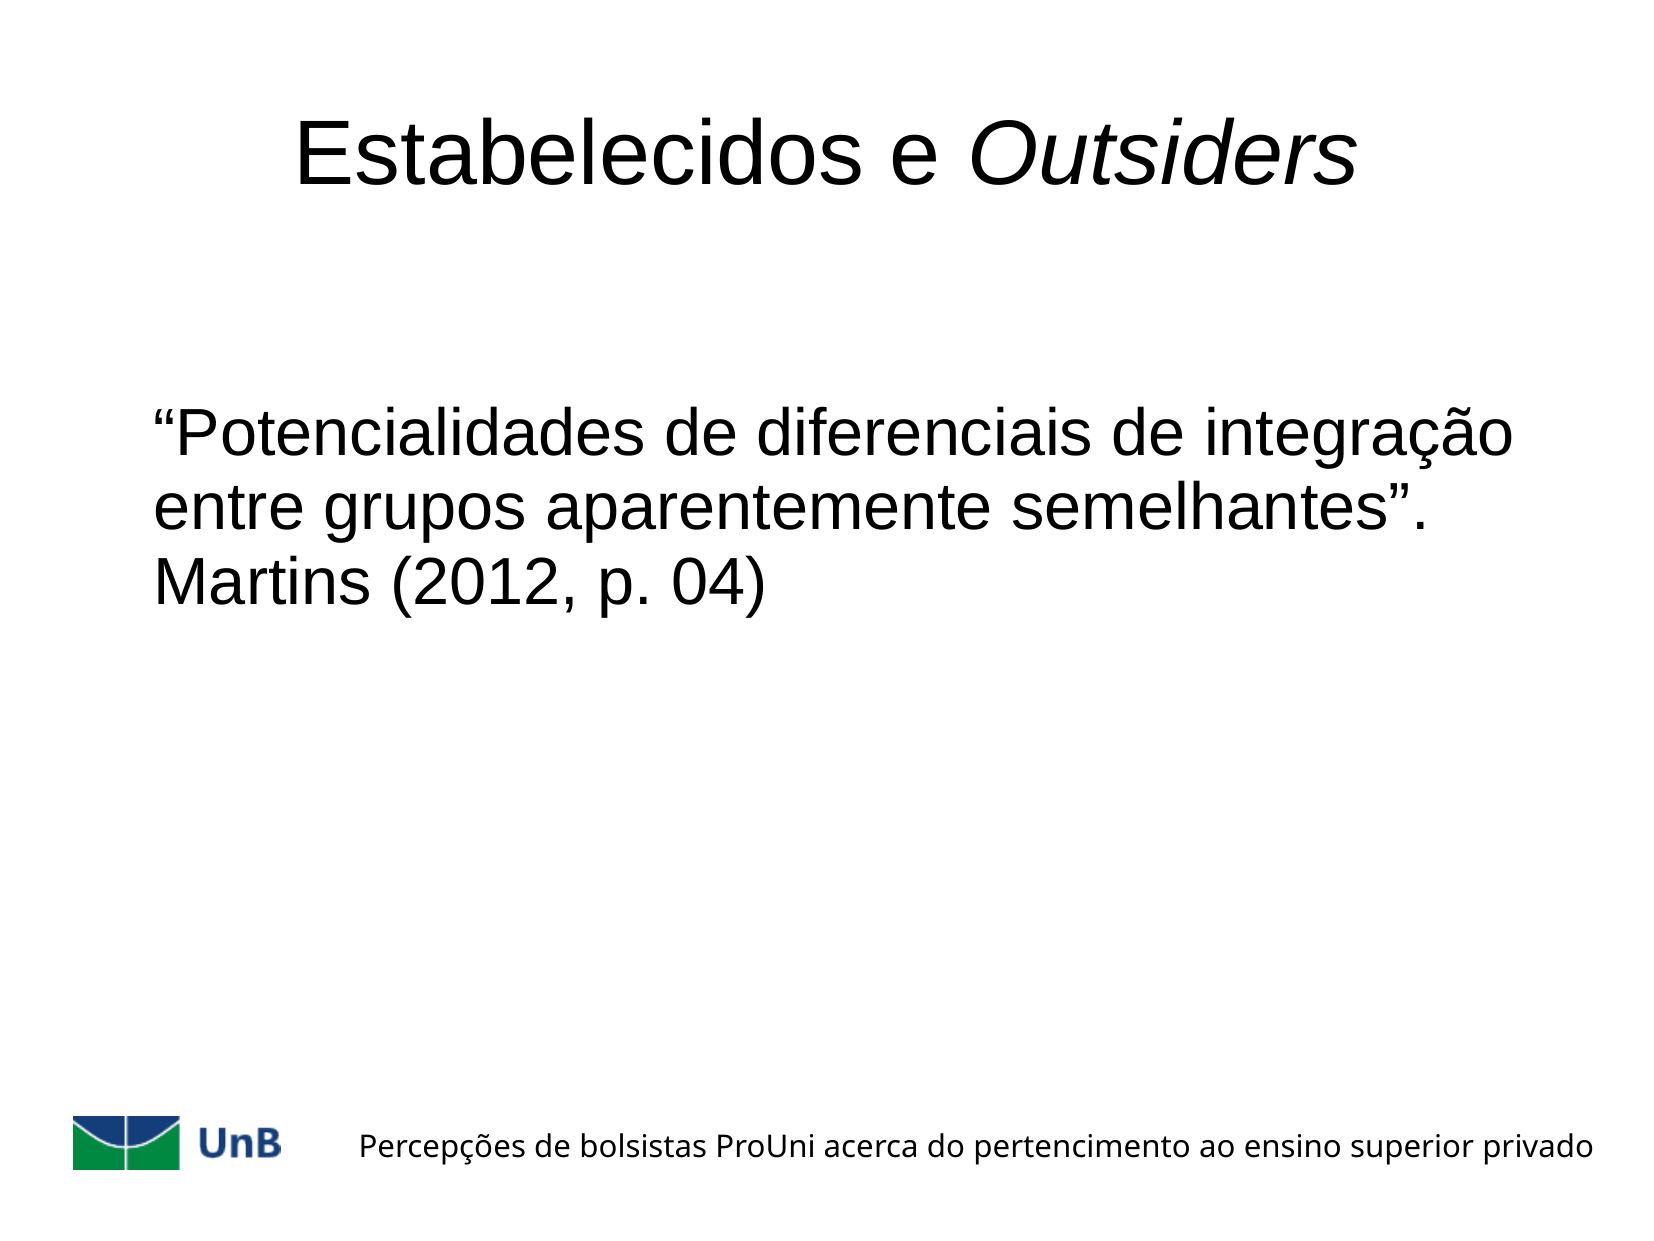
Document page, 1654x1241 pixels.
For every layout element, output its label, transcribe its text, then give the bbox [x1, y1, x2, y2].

list “Potencialidades de diferenciais de integração entre grupos aparentemente semelhantes”. Martins (2012, p. 04) [82, 290, 1538, 1010]
picture [73, 1116, 281, 1170]
title Estabelecidos e Outsiders [82, 49, 1571, 257]
text_box Percepções de bolsistas ProUni acerca do pertencimento ao ensino superior privado [343, 1116, 1554, 1166]
